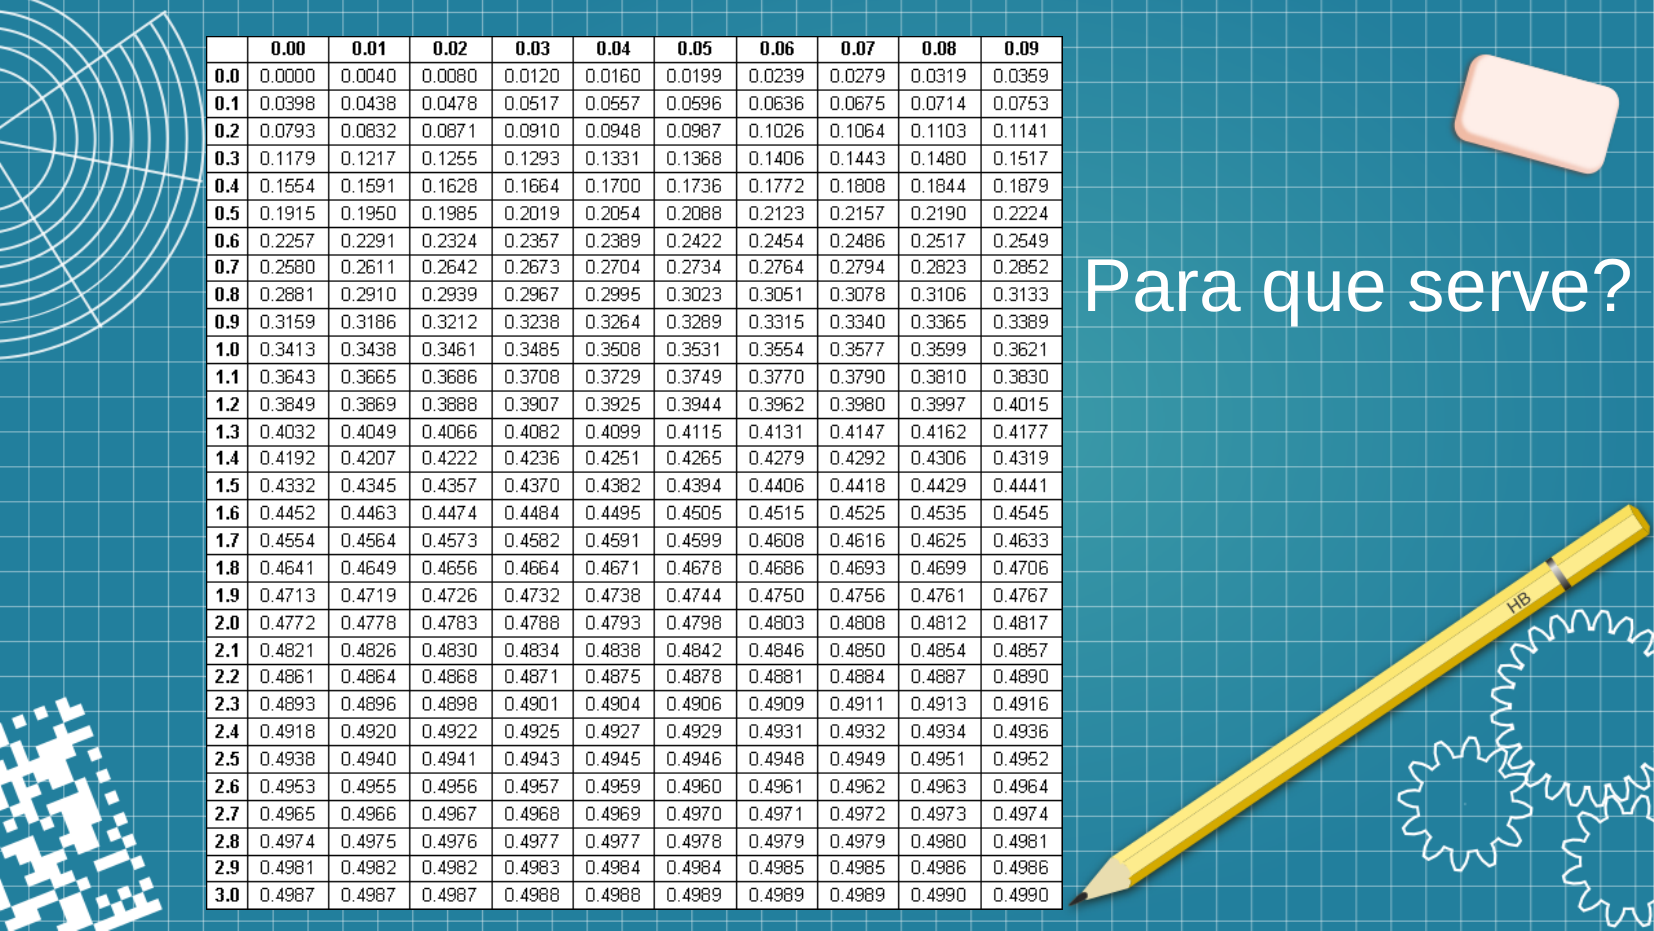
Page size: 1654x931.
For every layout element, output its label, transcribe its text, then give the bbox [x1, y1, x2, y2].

picture [0, 0, 1654, 931]
text_box Para que serve? [1062, 236, 1654, 419]
title [82, 37, 206, 193]
title [1063, 37, 1571, 193]
